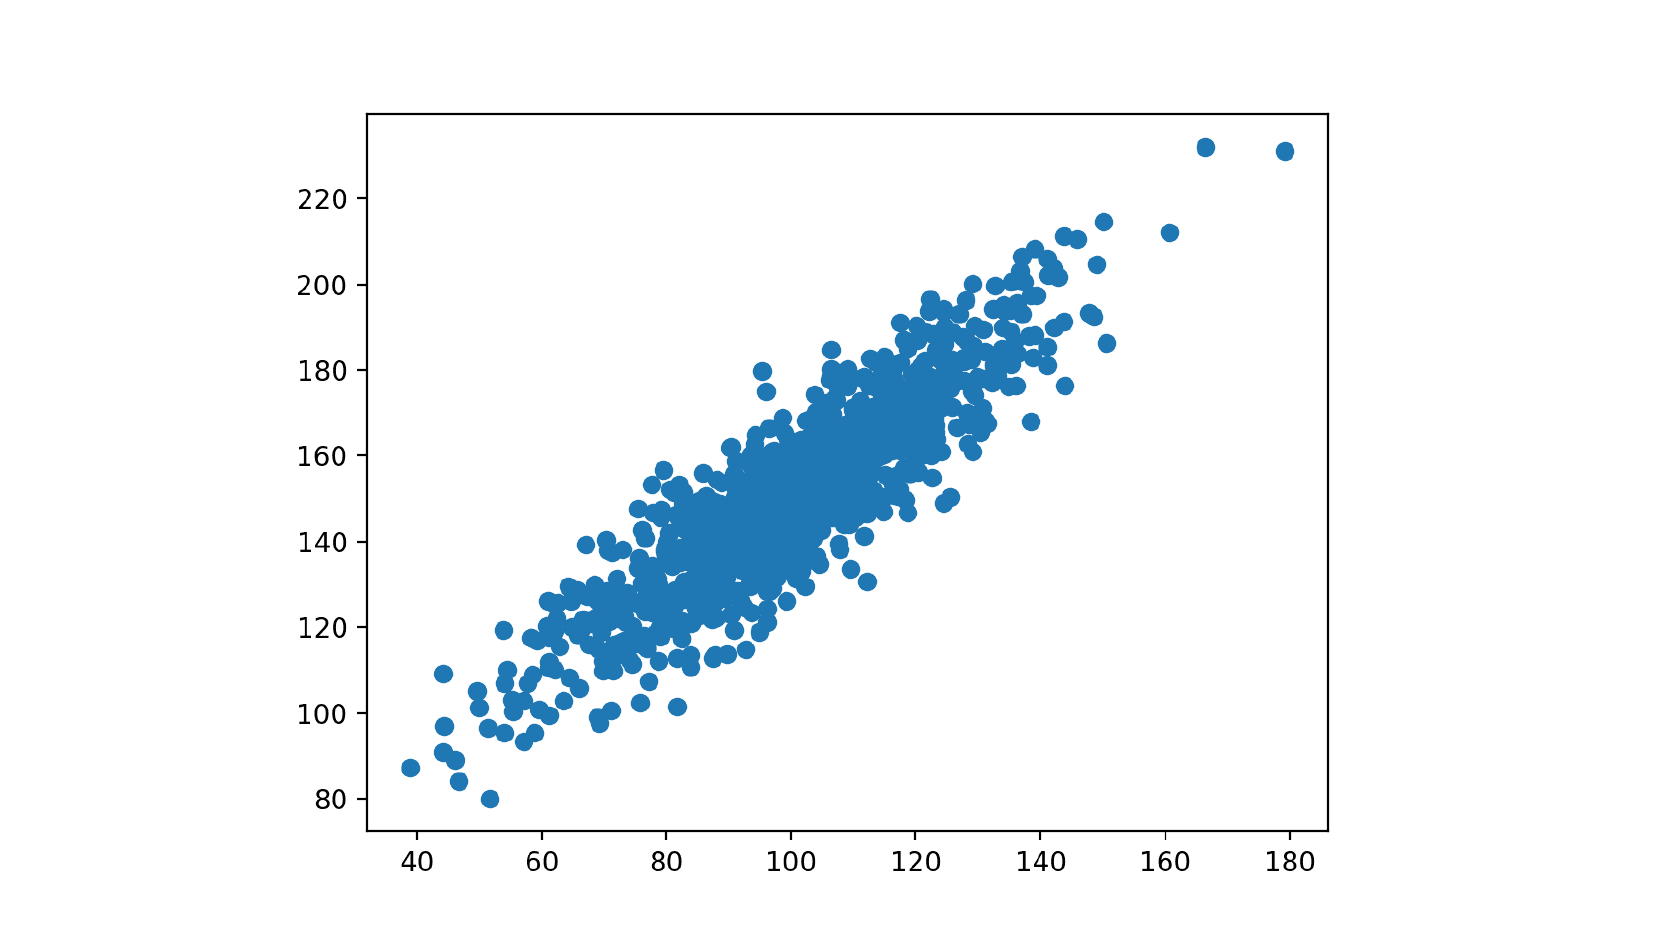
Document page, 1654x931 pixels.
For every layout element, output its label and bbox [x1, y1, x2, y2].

picture [211, 2, 1452, 931]
